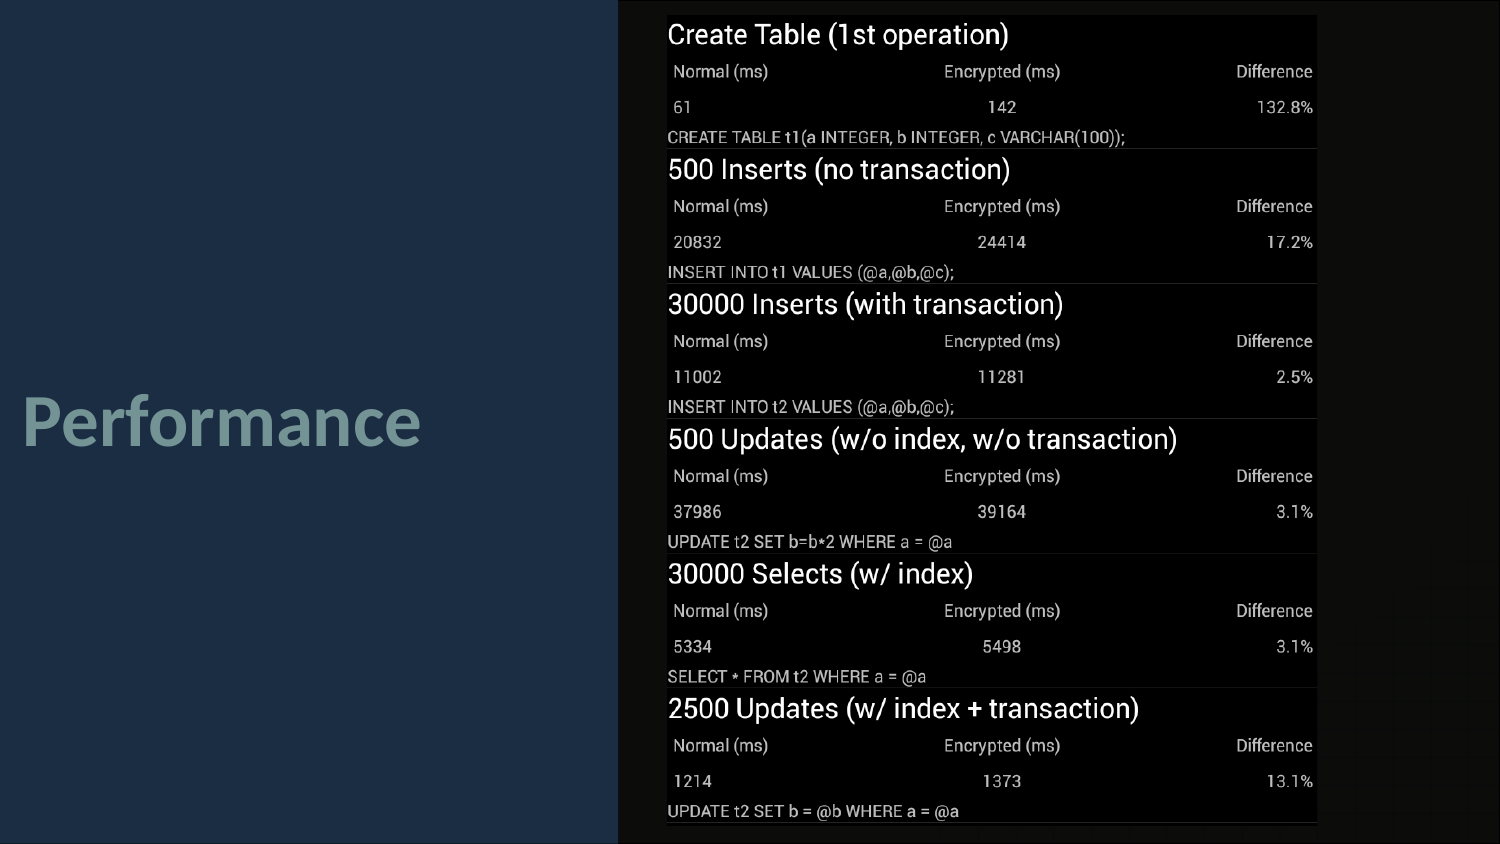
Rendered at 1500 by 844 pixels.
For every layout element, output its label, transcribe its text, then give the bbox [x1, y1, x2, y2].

list Performance [0, 0, 619, 844]
picture [667, 15, 1318, 826]
